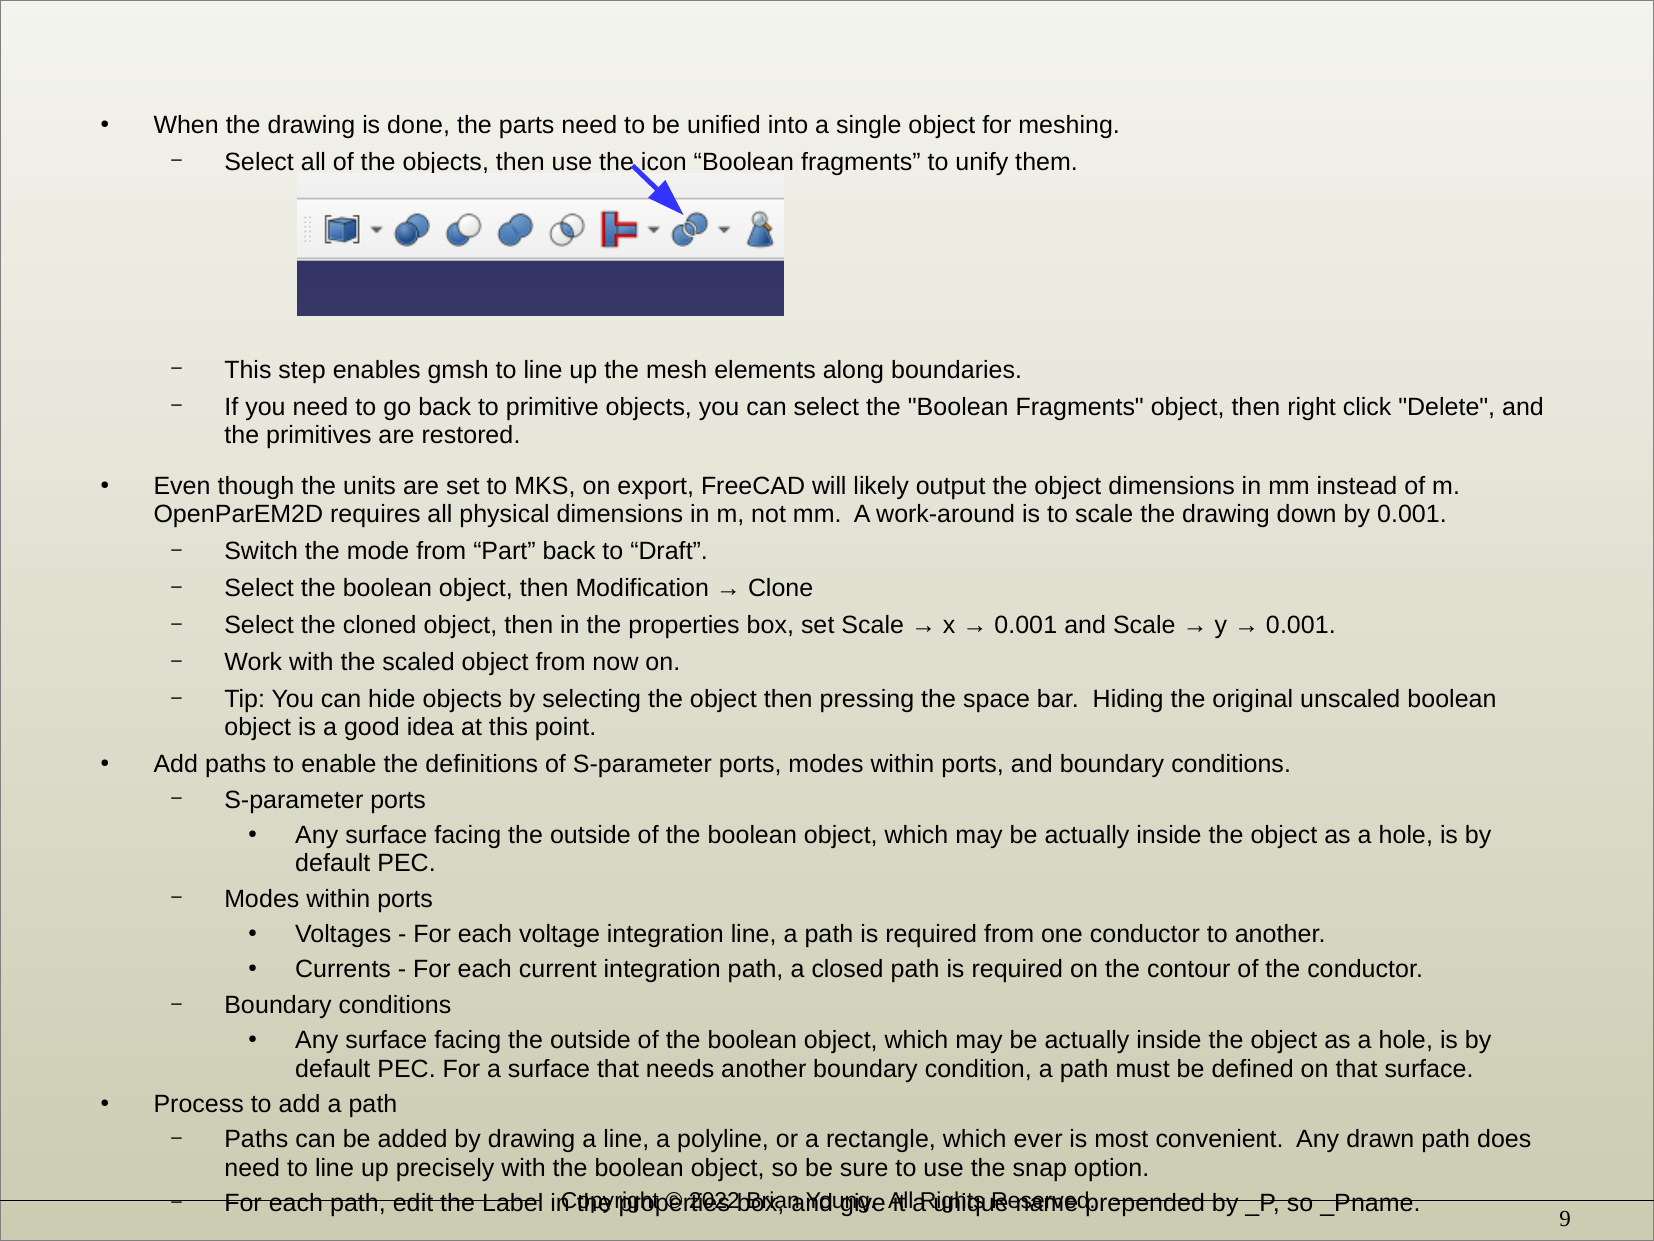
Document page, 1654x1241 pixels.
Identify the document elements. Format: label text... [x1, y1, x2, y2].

list When the drawing is done, the parts need to be unified into a single object for meshing. Select all of the objects, then use the icon “Boolean fragments” to unify them. This step enables gmsh to line up the mesh elements along boundaries. If you need to go back to primitive objects, you can select the "Boolean Fragments" object, then right click "Delete", and the primitives are restored. Even though the units are set to MKS, on export, FreeCAD will likely output the object dimensions in mm instead of m. OpenParEM2D requires all physical dimensions in m, not mm. A work-around is to scale the drawing down by 0.001. Switch the mode from “Part” back to “Draft”. Select the boolean object, then Modification → Clone Select the cloned object, then in the properties box, set Scale → x → 0.001 and Scale → y → 0.001. Work with the scaled object from now on. Tip: You can hide objects by selecting the object then pressing the space bar. Hiding the original unscaled boolean object is a good idea at this point. Add paths to enable the definitions of S-parameter ports, modes within ports, and boundary conditions. S-parameter ports Any surface facing the outside of the boolean object, which may be actually inside the object as a hole, is by default PEC. Modes within ports Voltages - For each voltage integration line, a path is required from one conductor to another. Currents - For each current integration path, a closed path is required on the contour of the conductor. Boundary conditions Any surface facing the outside of the boolean object, which may be actually inside the object as a hole, is by default PEC. For a surface that needs another boundary condition, a path must be defined on that surface. Process to add a path Paths can be added by drawing a line, a polyline, or a rectangle, which ever is most convenient. Any drawn path does need to line up precisely with the boolean object, so be sure to use the snap option. For each path, edit the Label in the properties box, and give it a unique name prepended by _P, so _Pname. [82, 110, 1571, 1241]
picture [297, 173, 784, 316]
